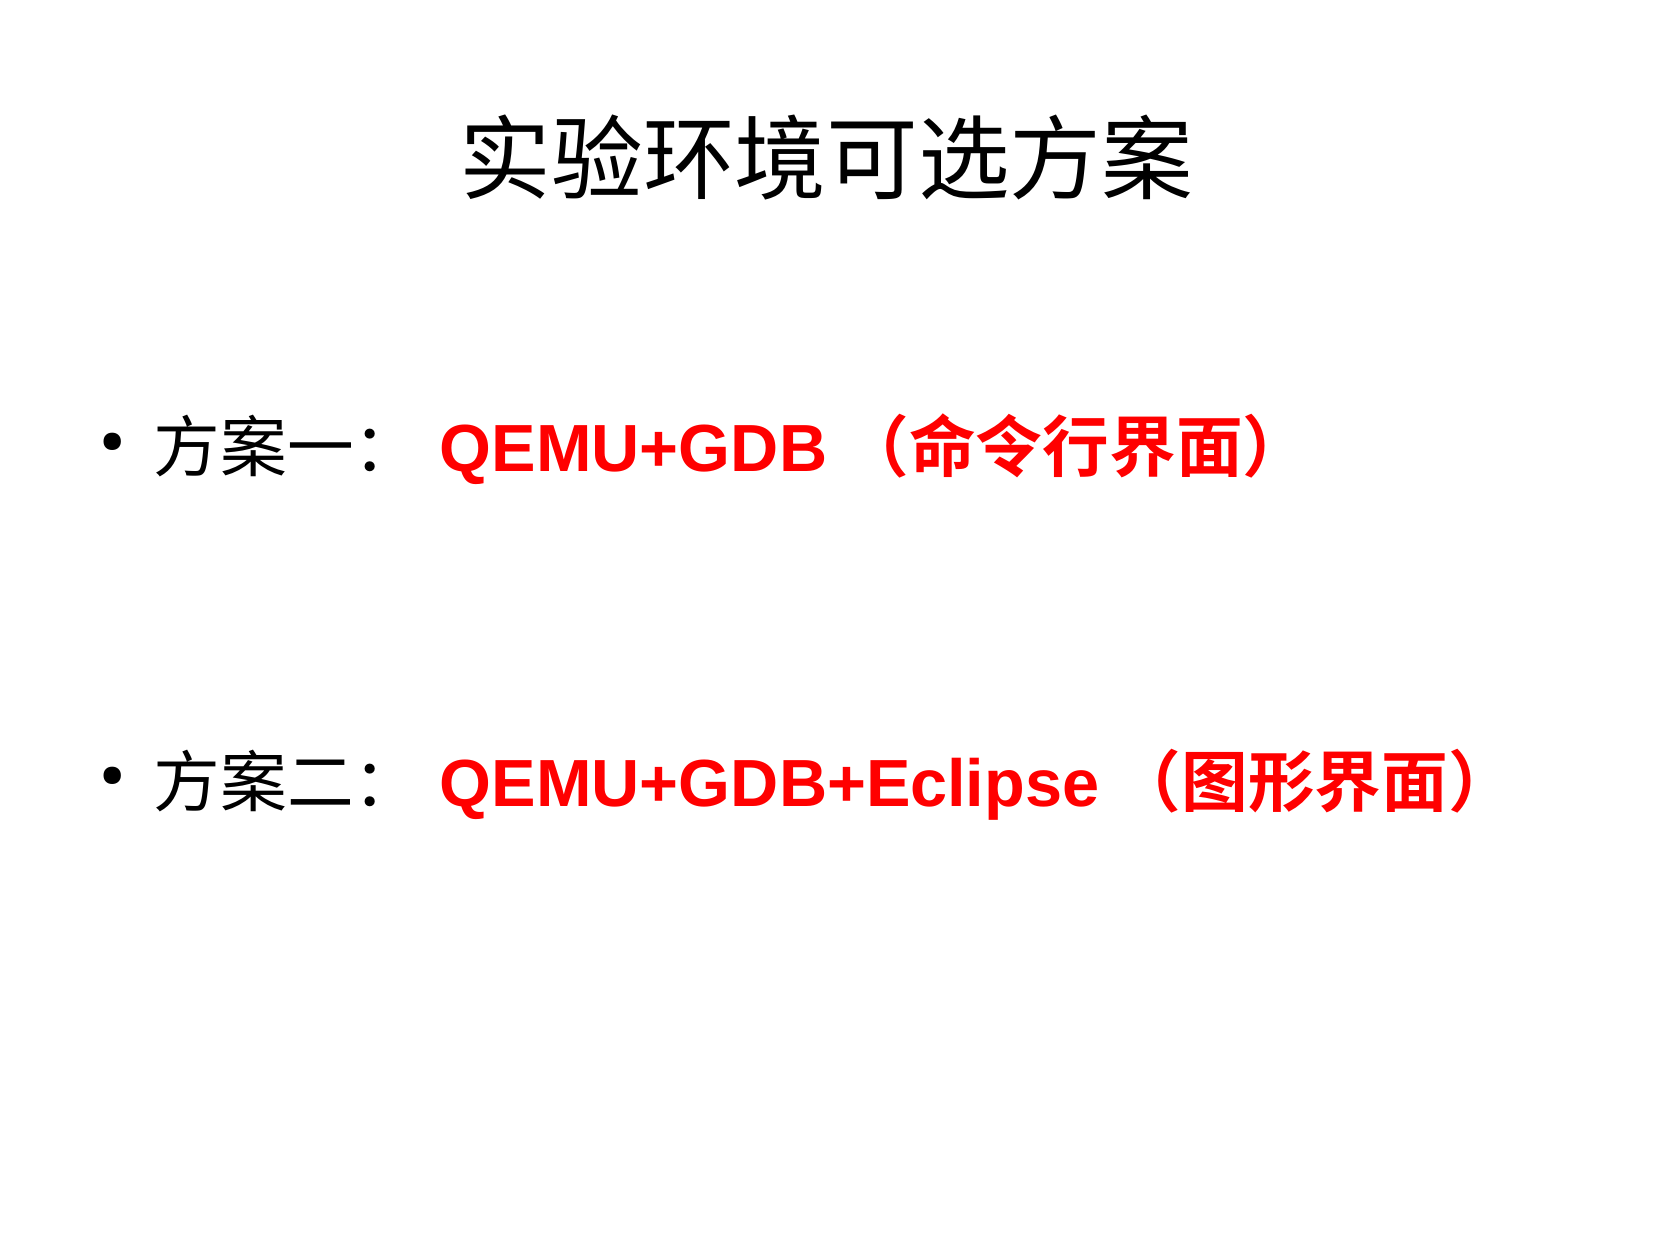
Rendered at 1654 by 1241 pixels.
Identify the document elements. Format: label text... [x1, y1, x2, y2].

title 实验环境可选方案 [82, 49, 1571, 257]
list 方案一：QEMU+GDB（命令行界面） 方案二：QEMU+GDB+Eclipse（图形界面） [82, 290, 1571, 1010]
